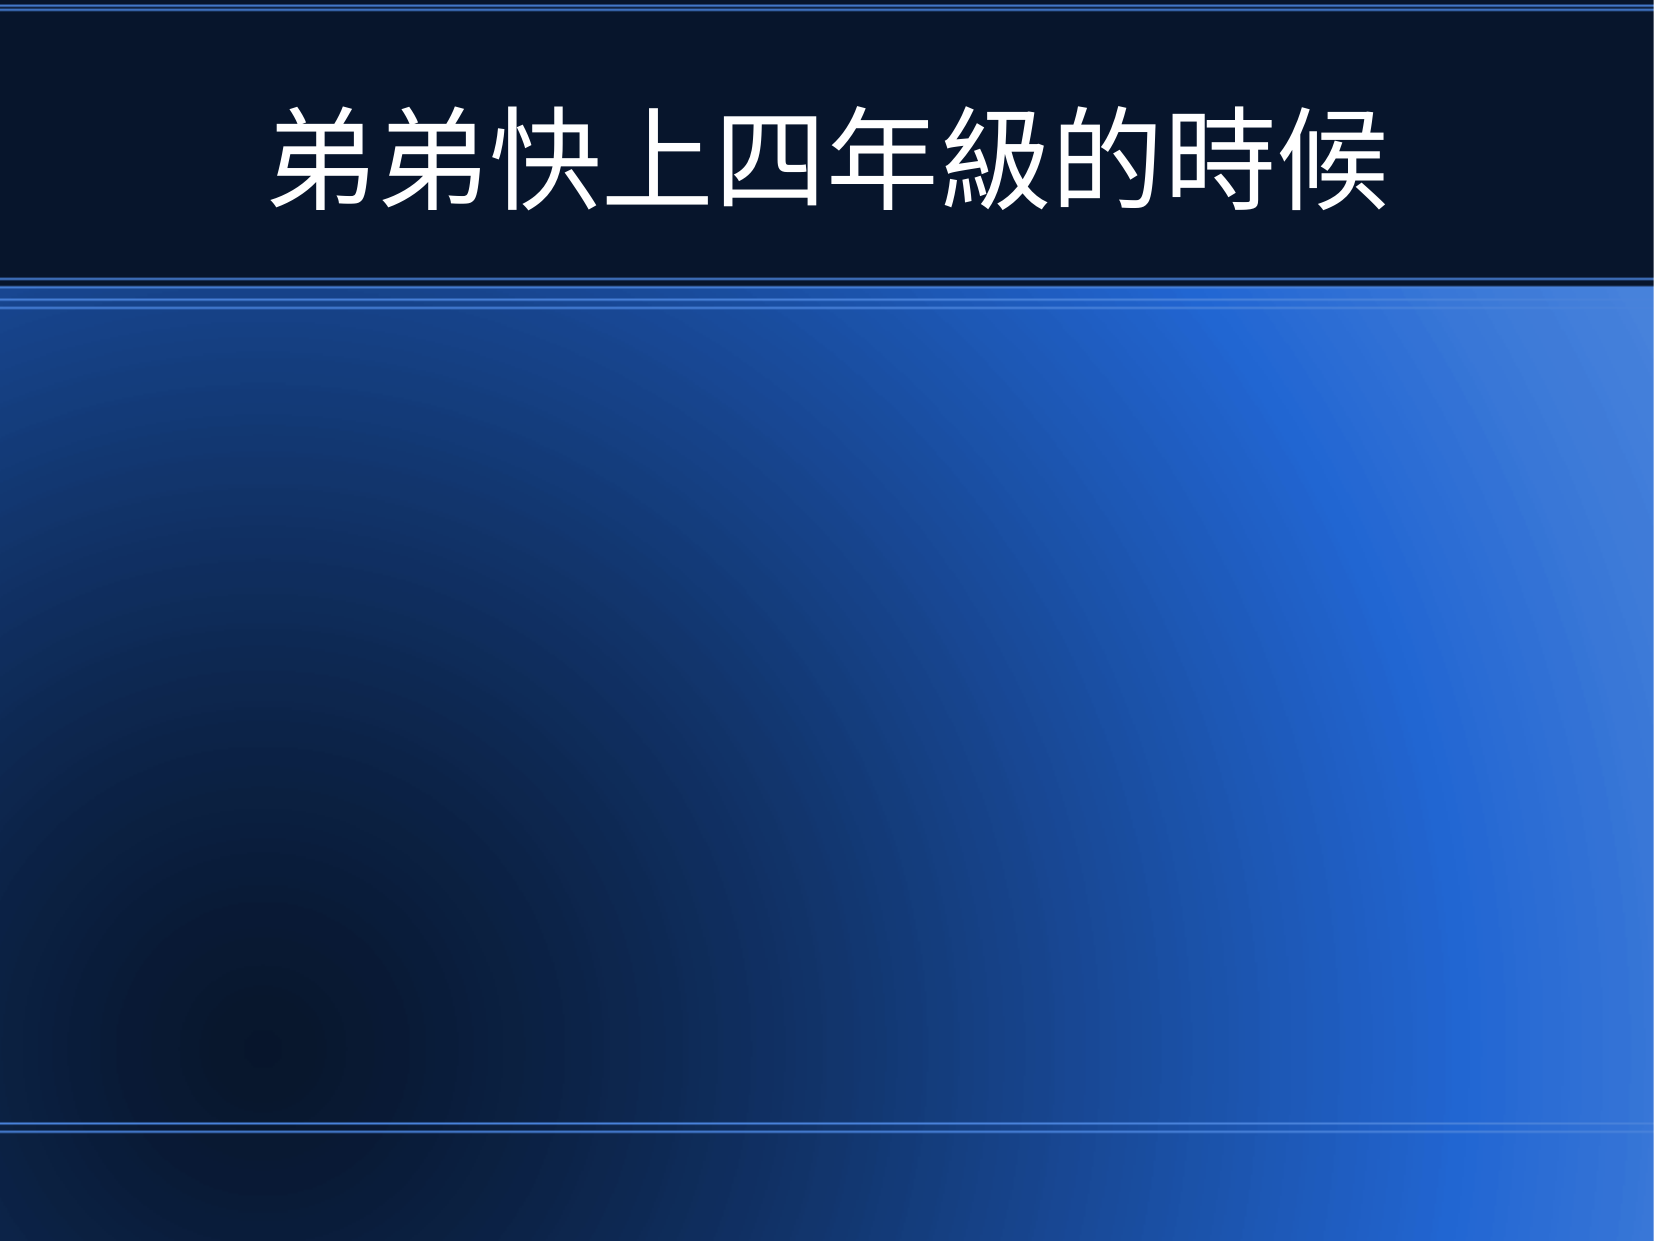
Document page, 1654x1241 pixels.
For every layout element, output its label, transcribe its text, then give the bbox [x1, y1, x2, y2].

picture [0, 0, 1654, 1241]
title 弟弟快上四年級的時候 [82, 49, 1571, 257]
